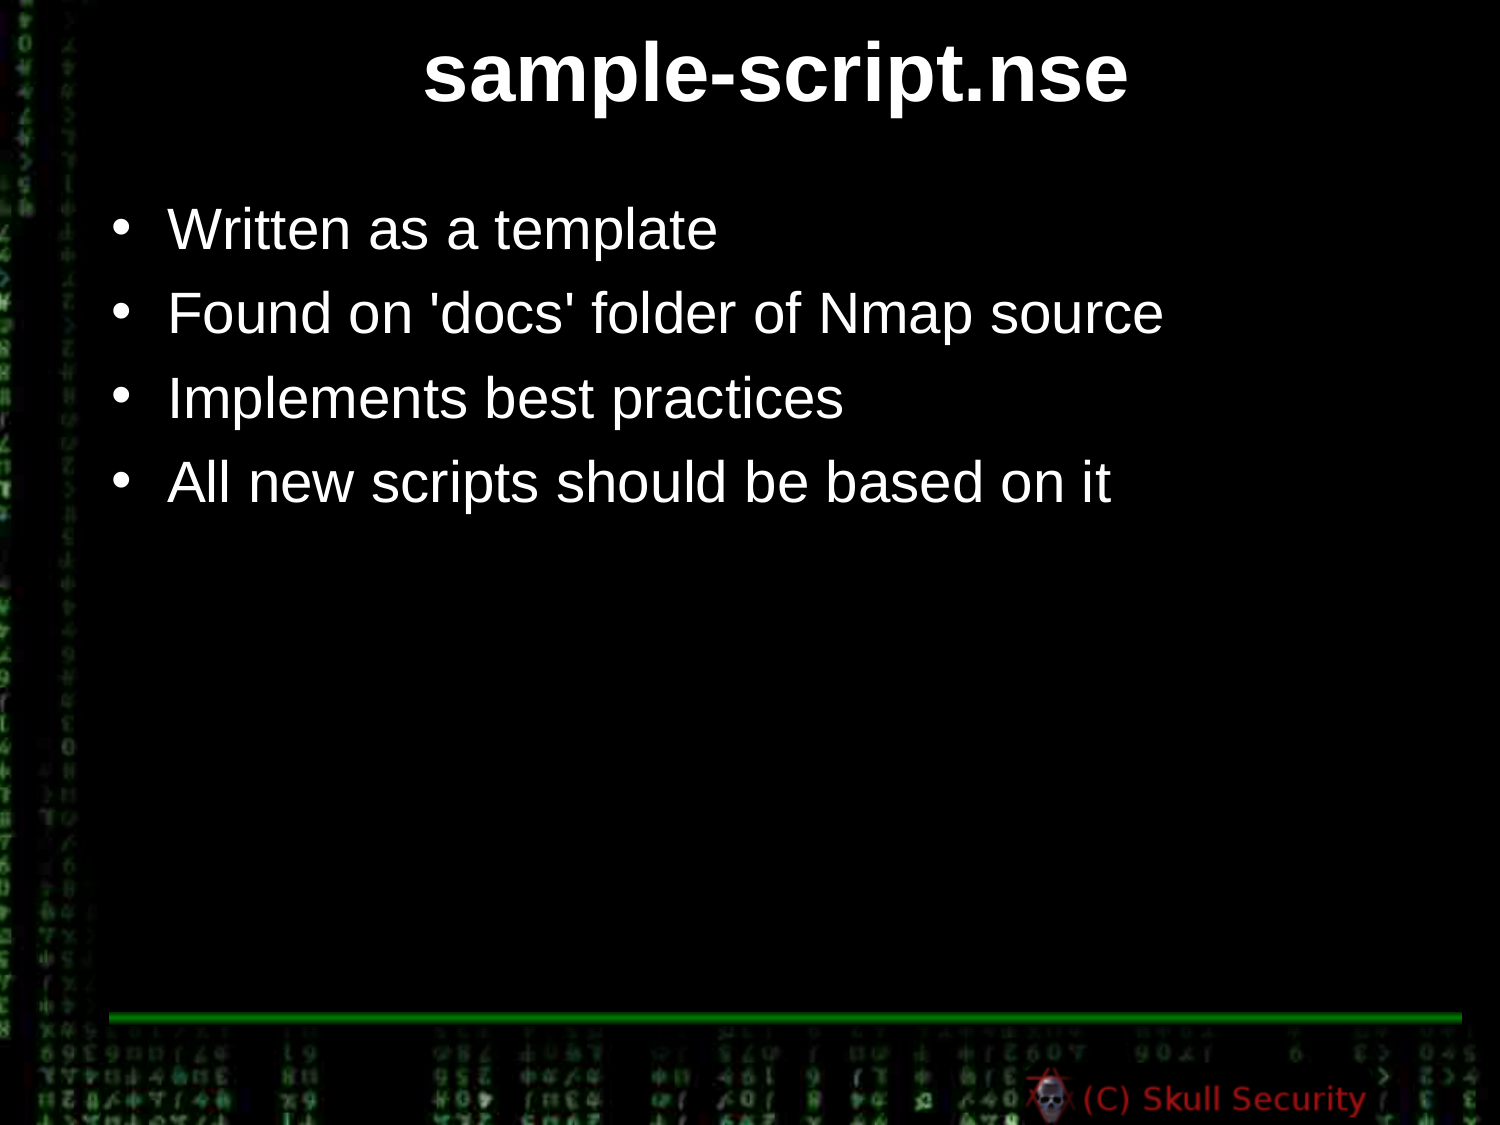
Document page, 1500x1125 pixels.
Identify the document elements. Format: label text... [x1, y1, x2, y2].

picture [0, 0, 1500, 1125]
list Written as a template Found on 'docs' folder of Nmap source Implements best practices All new scripts should be based on it [108, 183, 1459, 997]
title sample-script.nse [103, 5, 1450, 131]
